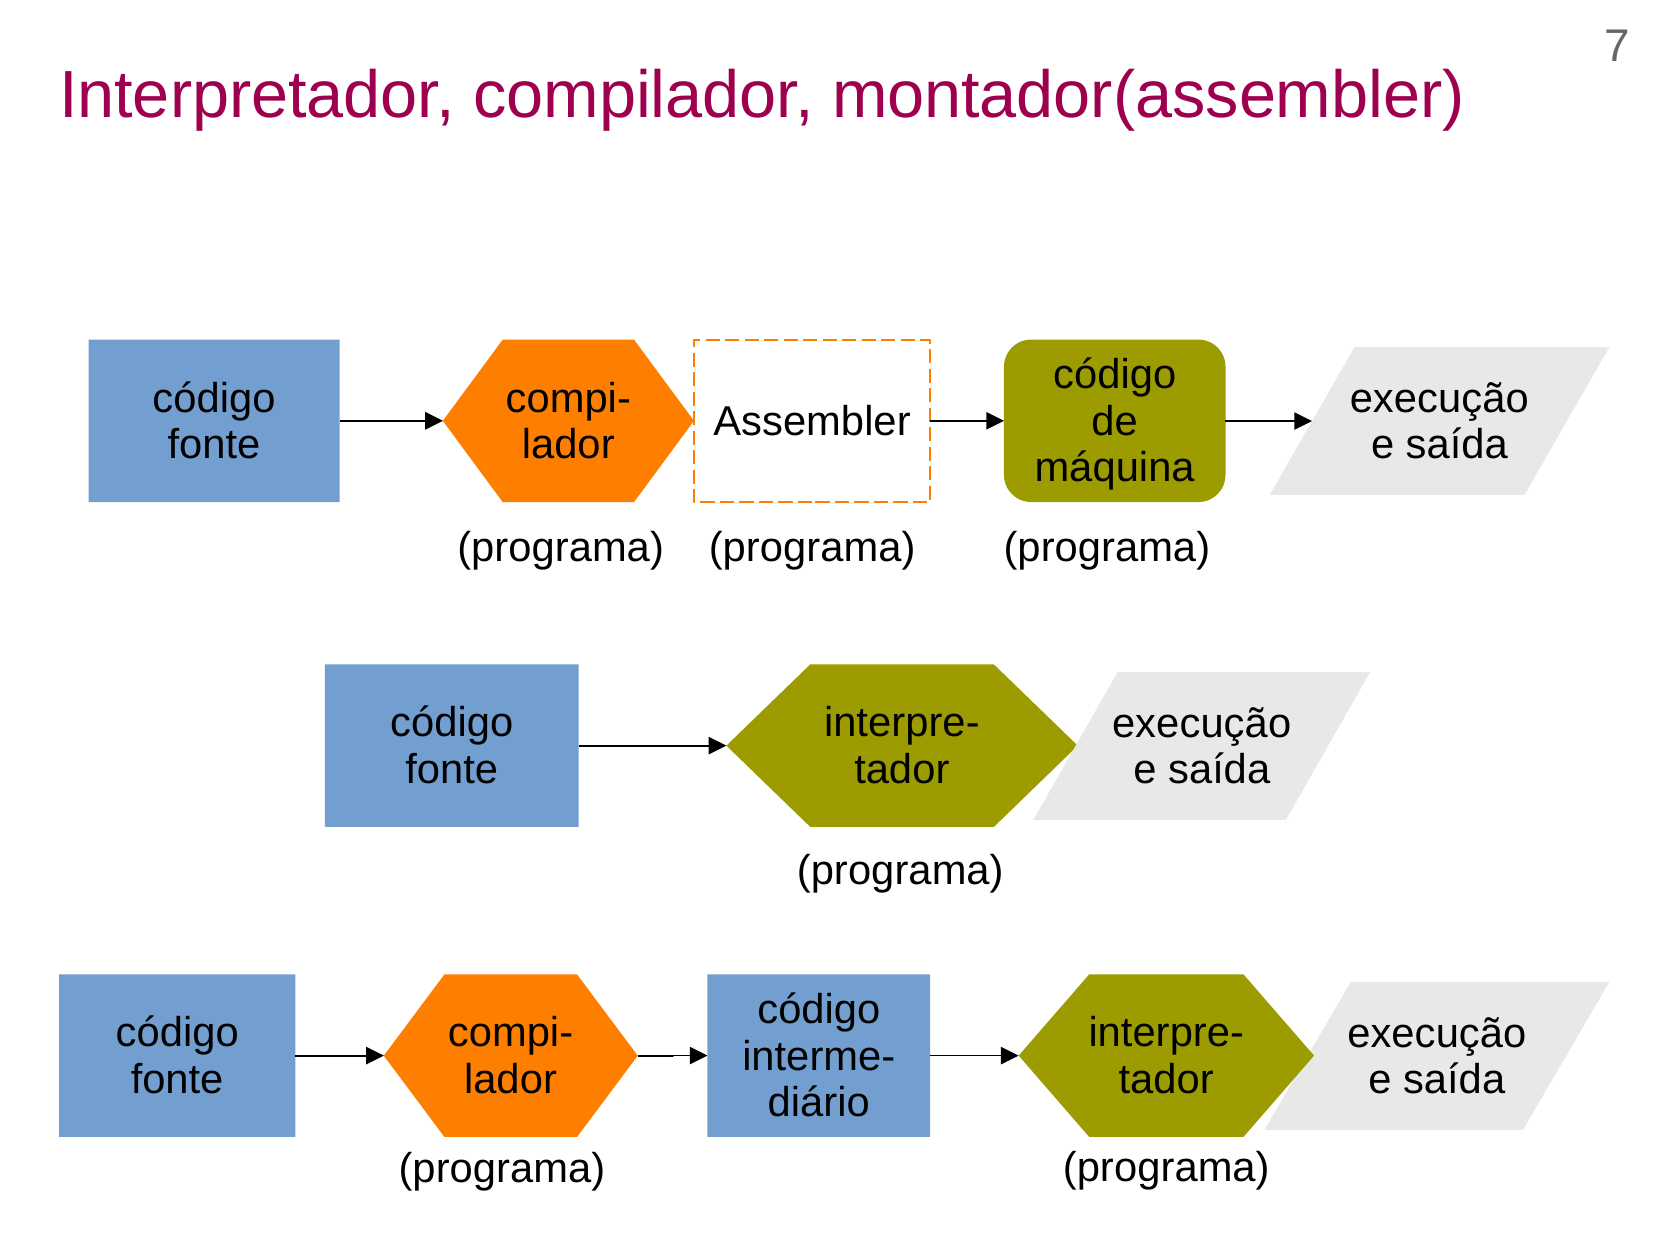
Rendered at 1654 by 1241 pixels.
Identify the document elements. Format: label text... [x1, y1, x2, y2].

text_box código fonte [88, 339, 340, 503]
text_box (programa) [1048, 1136, 1285, 1199]
text_box execução e saída [1264, 982, 1610, 1130]
text_box (programa) [988, 516, 1226, 579]
text_box código interme-diário [707, 974, 931, 1137]
text_box (programa) [782, 839, 1019, 901]
title Interpretador, compilador, montador(assembler) [59, 29, 1595, 148]
text_box código de máquina [1003, 339, 1226, 503]
text_box código fonte [324, 664, 579, 827]
text_box execução e saída [1033, 672, 1371, 820]
text_box código fonte [59, 974, 296, 1137]
text_box (programa) [442, 516, 680, 579]
text_box compi-lador [443, 339, 693, 503]
text_box compi-lador [384, 974, 638, 1136]
text_box (programa) [383, 1136, 621, 1199]
text_box (programa) [693, 516, 931, 579]
text_box interpre-tador [726, 664, 1076, 827]
text_box interpre-tador [1019, 974, 1315, 1136]
text_box Assembler [693, 339, 931, 503]
text_box execução e saída [1269, 347, 1610, 495]
